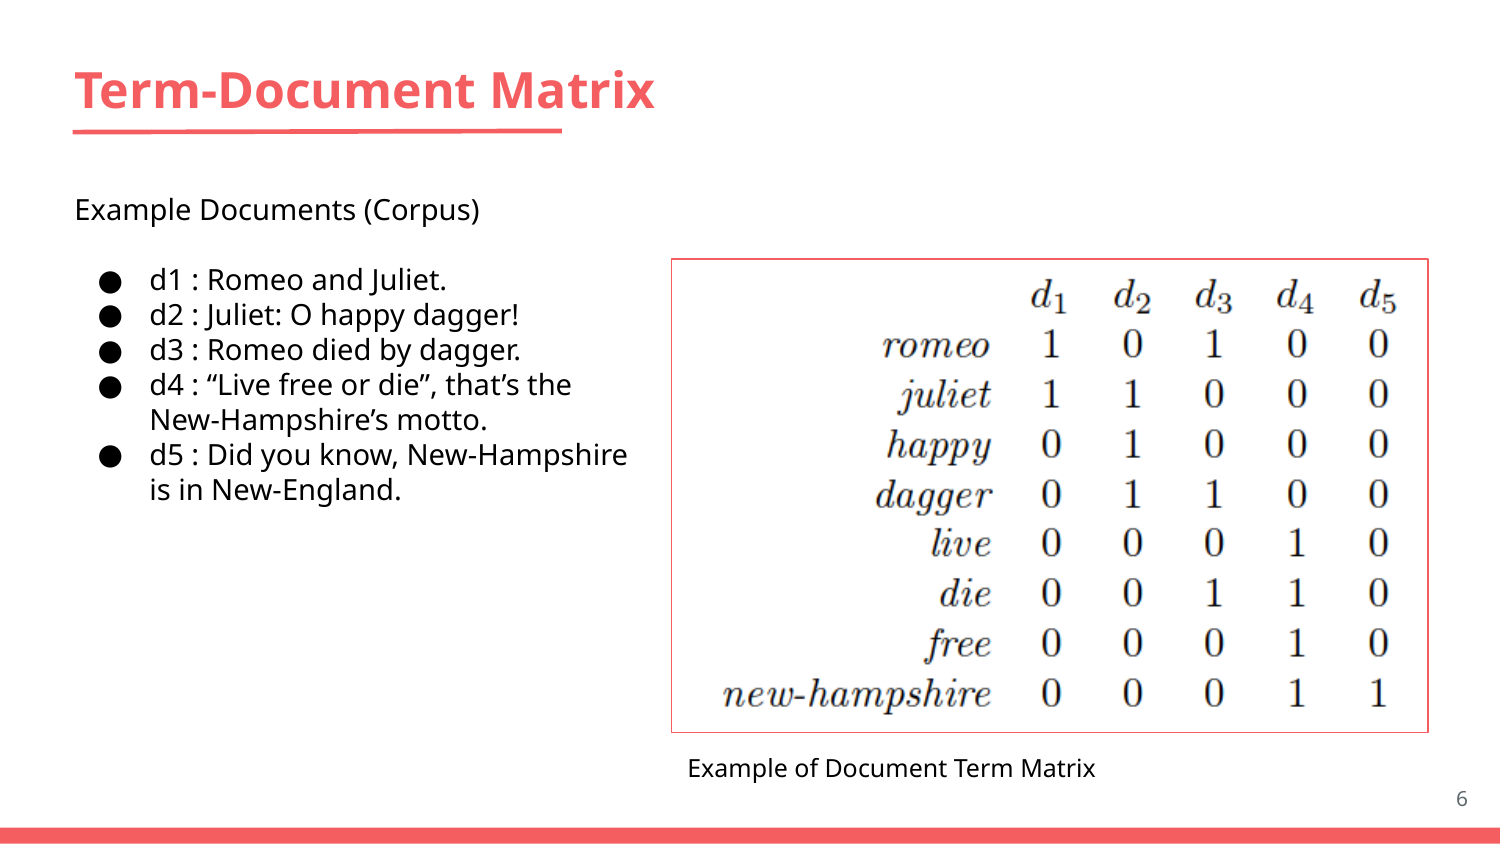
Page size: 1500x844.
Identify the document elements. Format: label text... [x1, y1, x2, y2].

text_box Example of Document Term Matrix [672, 737, 1358, 818]
text_box Term-Document Matrix [59, 43, 741, 124]
picture [672, 259, 1428, 732]
slide_number <number> [1392, 767, 1483, 833]
text_box Example Documents (Corpus) d1 : Romeo and Juliet. d2 : Juliet: O happy dagger! d3 : Romeo died by dagger. d4 : “Live free or die”, that’s the New-Hampshire’s motto. d5 : Did you know, New-Hampshire is in New-England. [59, 176, 655, 534]
